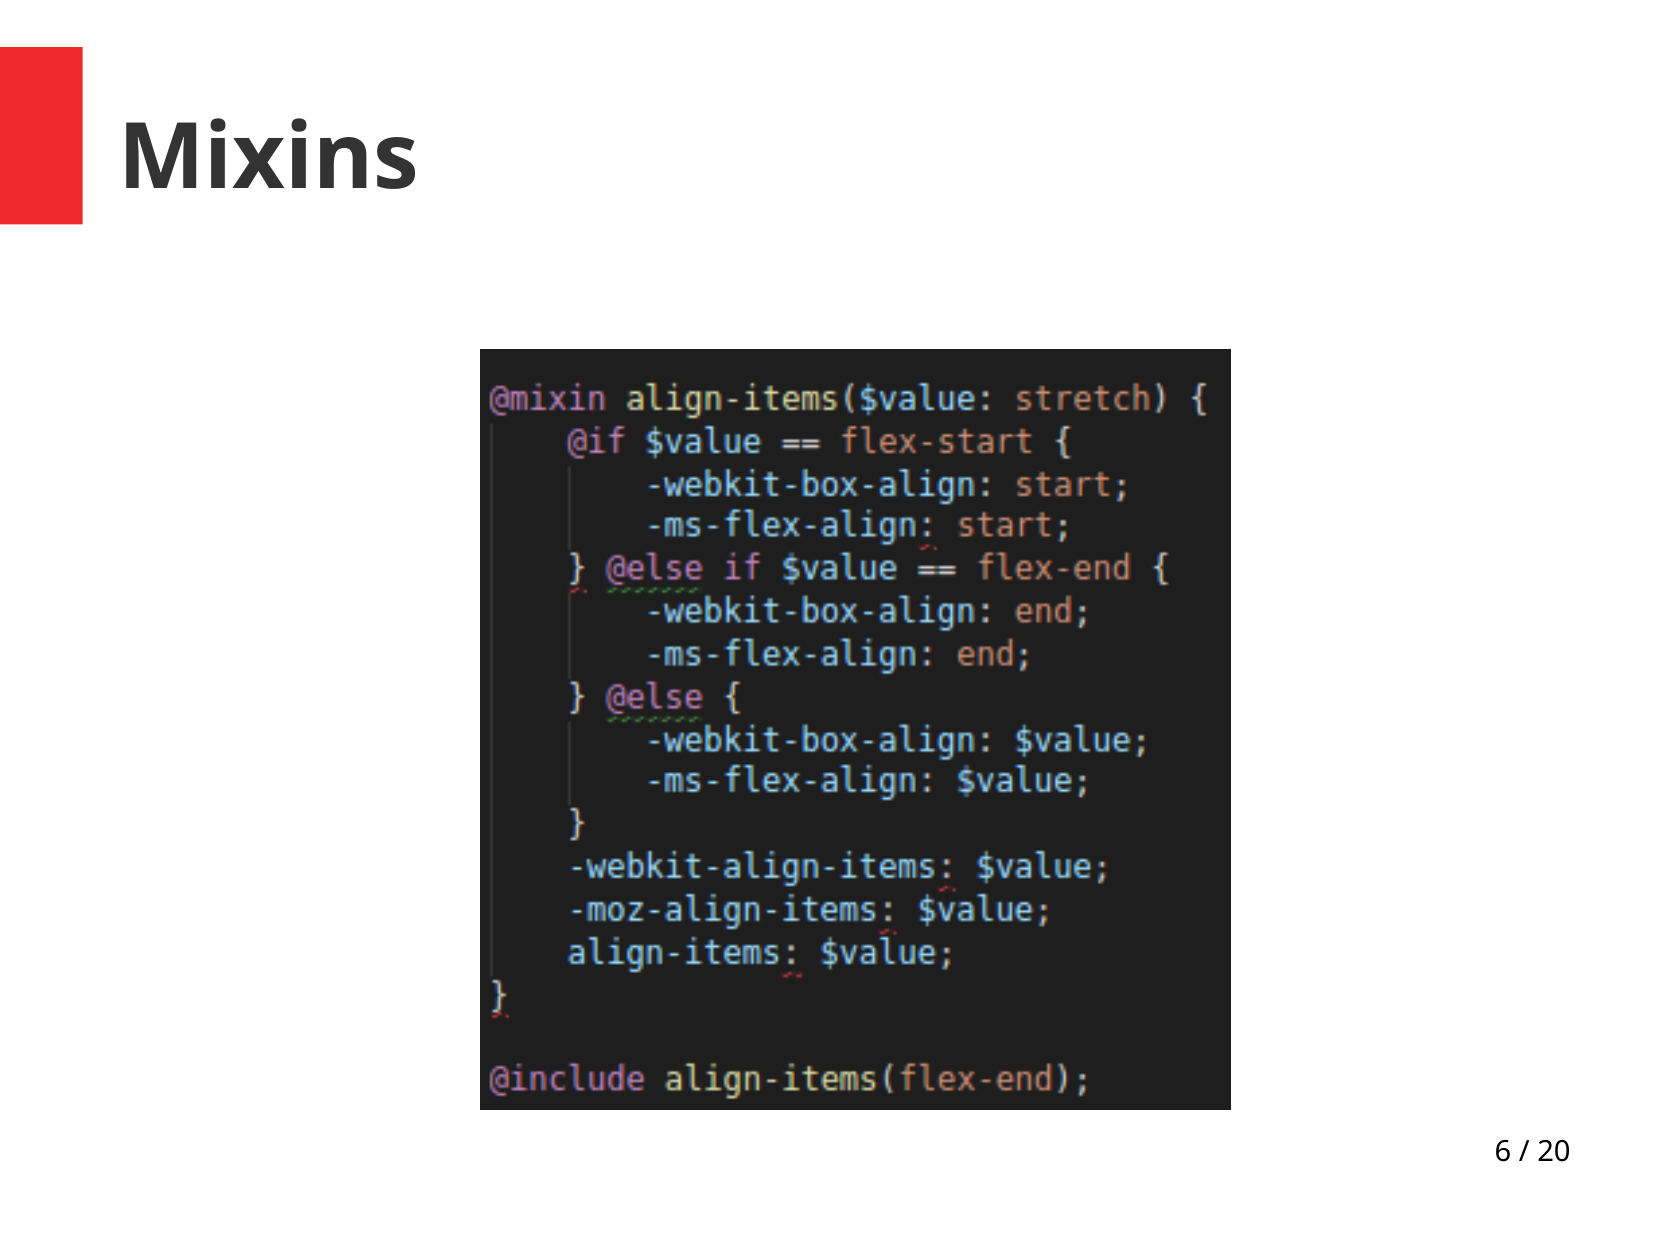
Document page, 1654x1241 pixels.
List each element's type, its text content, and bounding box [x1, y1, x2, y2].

title Mixins [118, 49, 1571, 257]
picture [480, 349, 1231, 1111]
